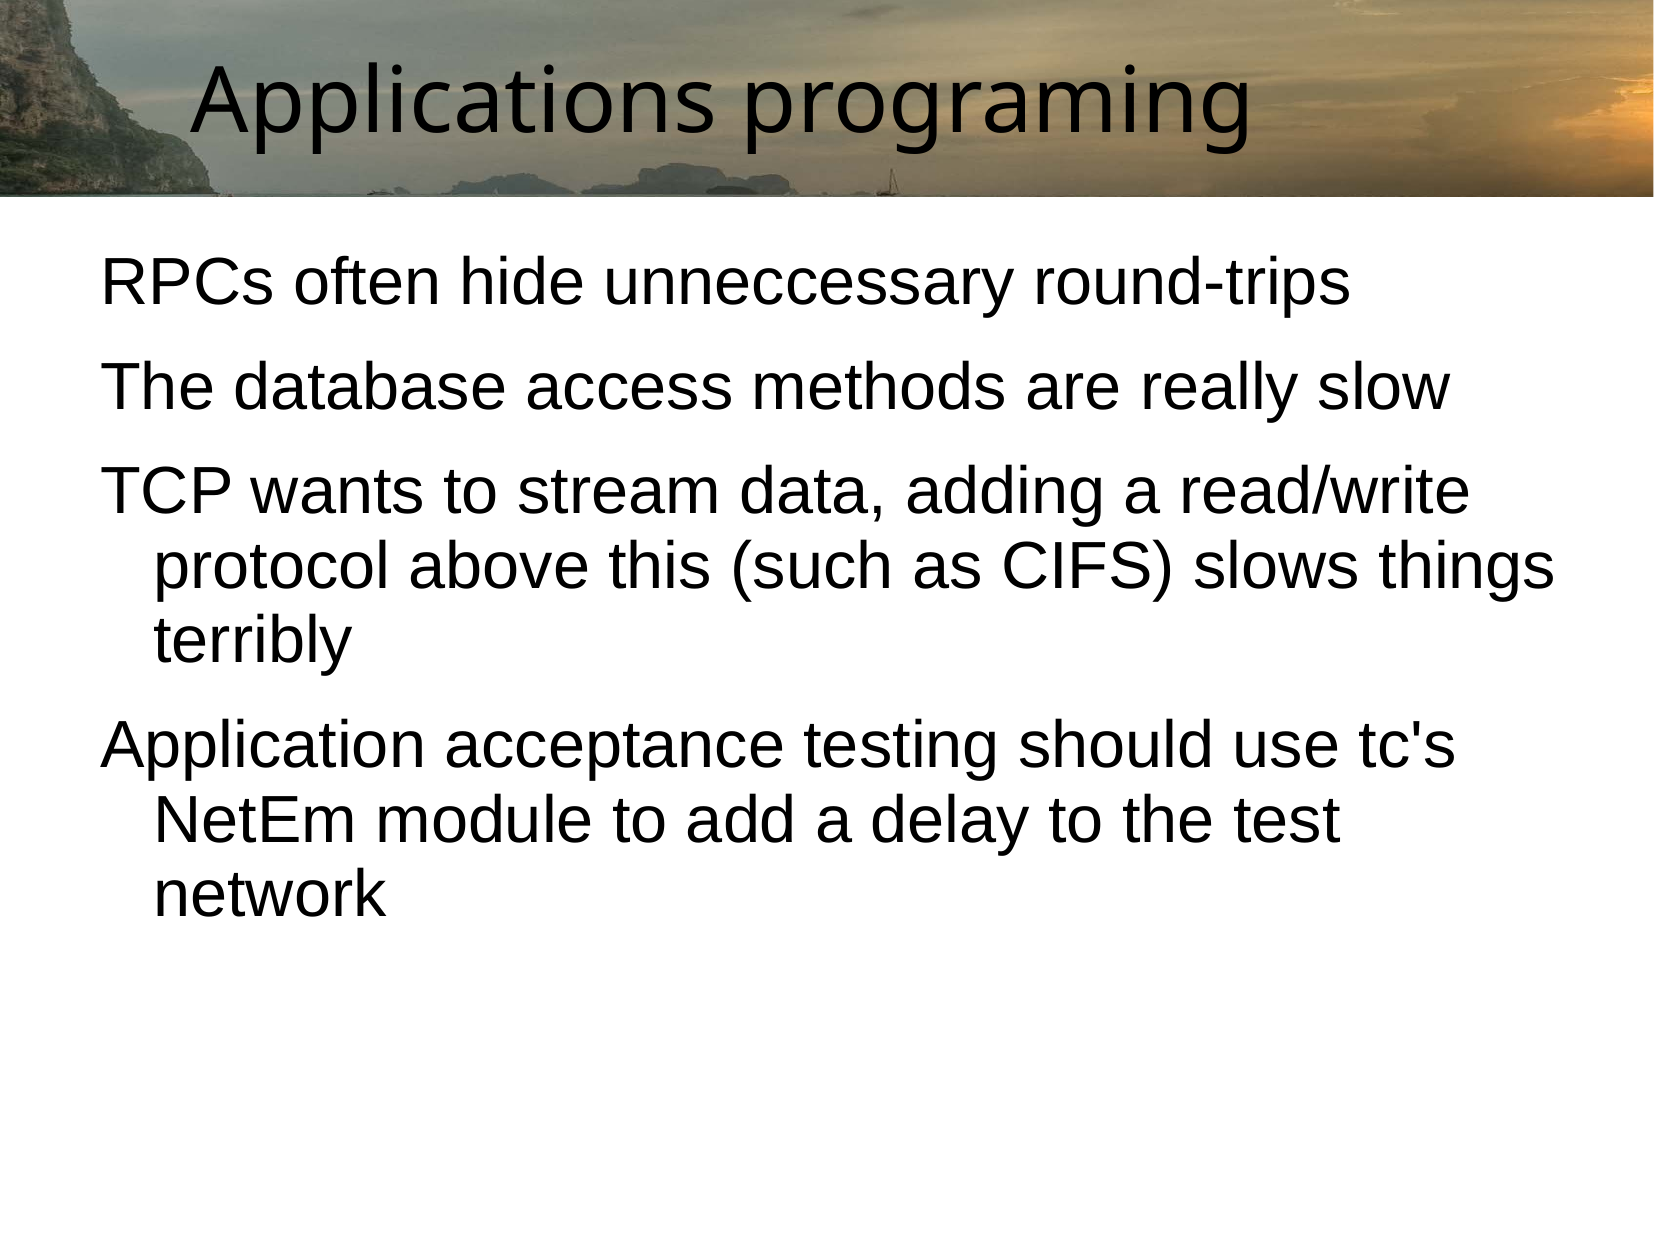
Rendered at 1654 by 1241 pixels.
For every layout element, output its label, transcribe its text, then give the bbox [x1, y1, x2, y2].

list RPCs often hide unneccessary round-trips The database access methods are really slow TCP wants to stream data, adding a read/write protocol above this (such as CIFS) slows things terribly Application acceptance testing should use tc's NetEm module to add a delay to the test network [82, 244, 1571, 1225]
picture [0, 0, 1654, 197]
title Applications programing [190, 0, 1571, 194]
